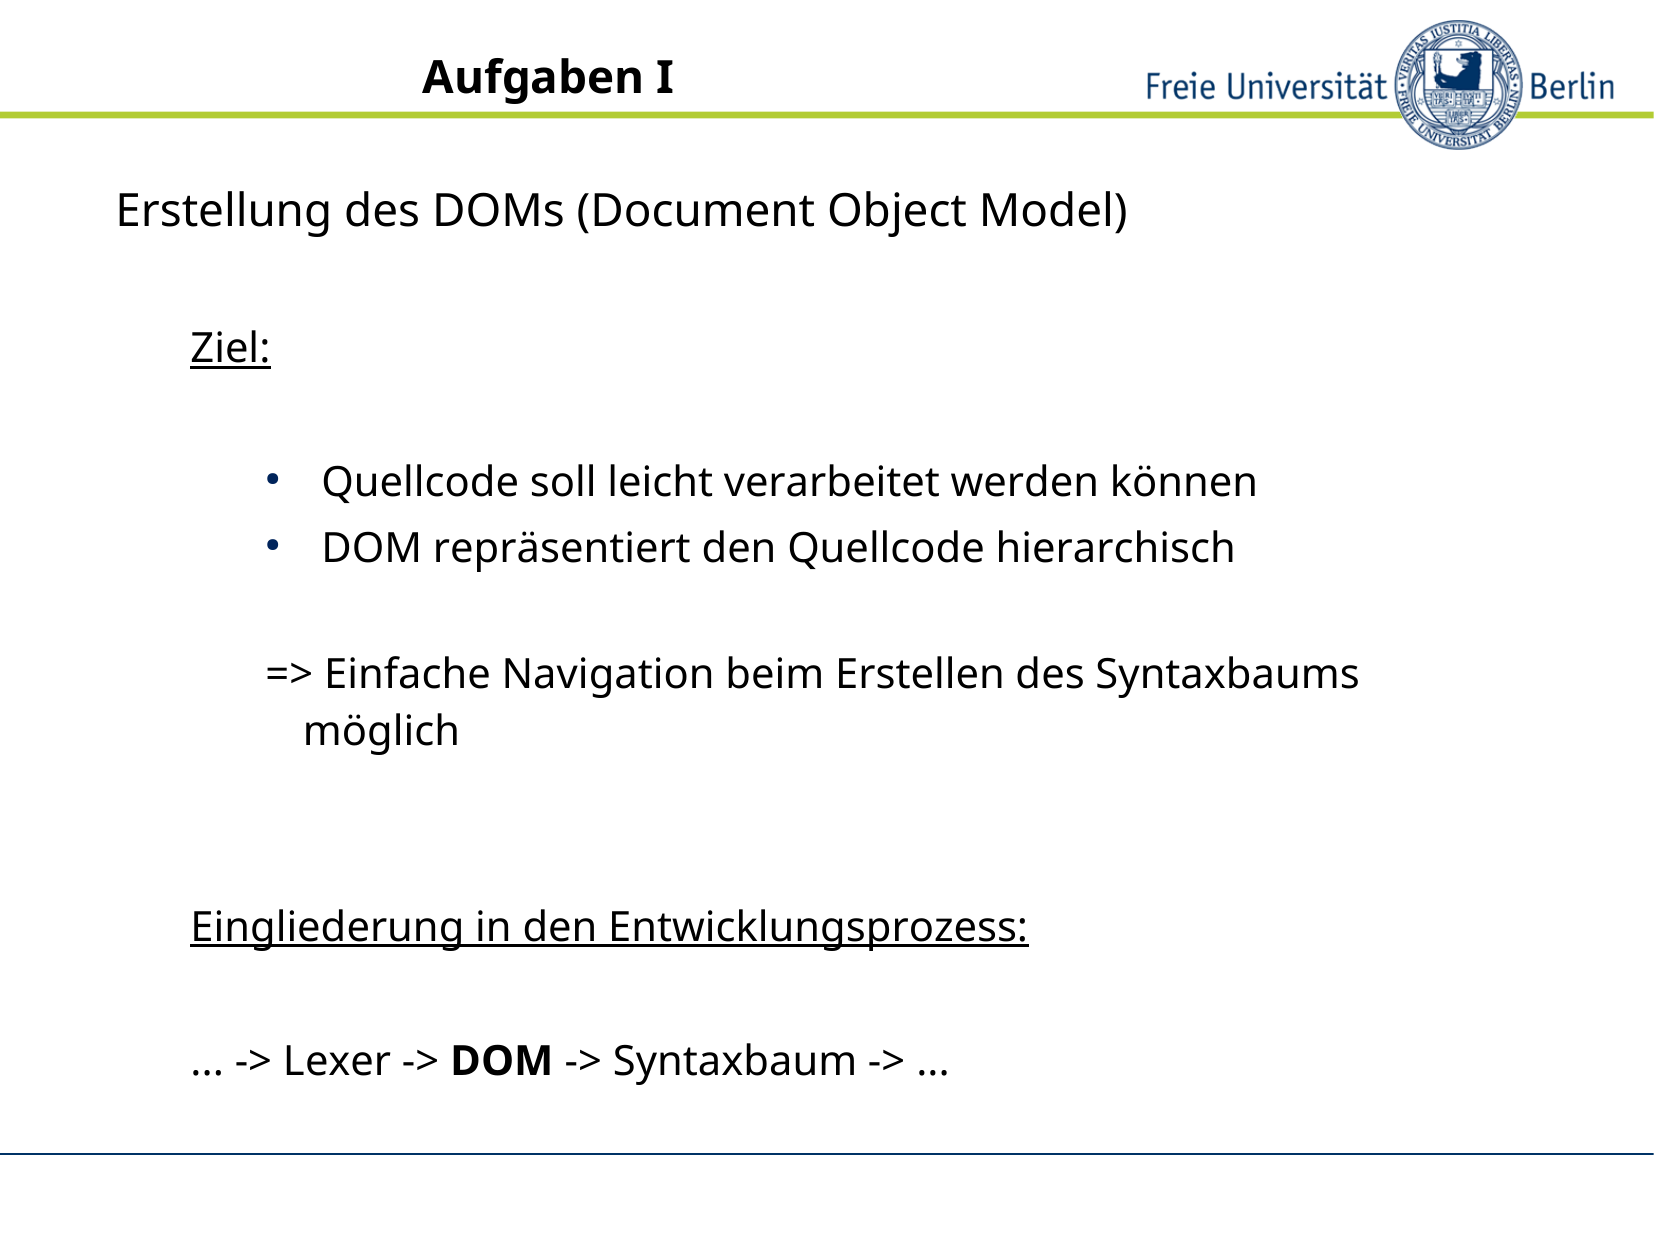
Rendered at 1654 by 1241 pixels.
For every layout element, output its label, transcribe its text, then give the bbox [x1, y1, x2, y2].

list Erstellung des DOMs (Document Object Model) Ziel: Quellcode soll leicht verarbeitet werden können DOM repräsentiert den Quellcode hierarchisch => Einfache Navigation beim Erstellen des Syntaxbaums möglich Eingliederung in den Entwicklungsprozess: ... -> Lexer -> DOM -> Syntaxbaum -> ... [115, 177, 1418, 1063]
picture [1139, 145, 1620, 151]
title Aufgaben I [422, 7, 1654, 145]
